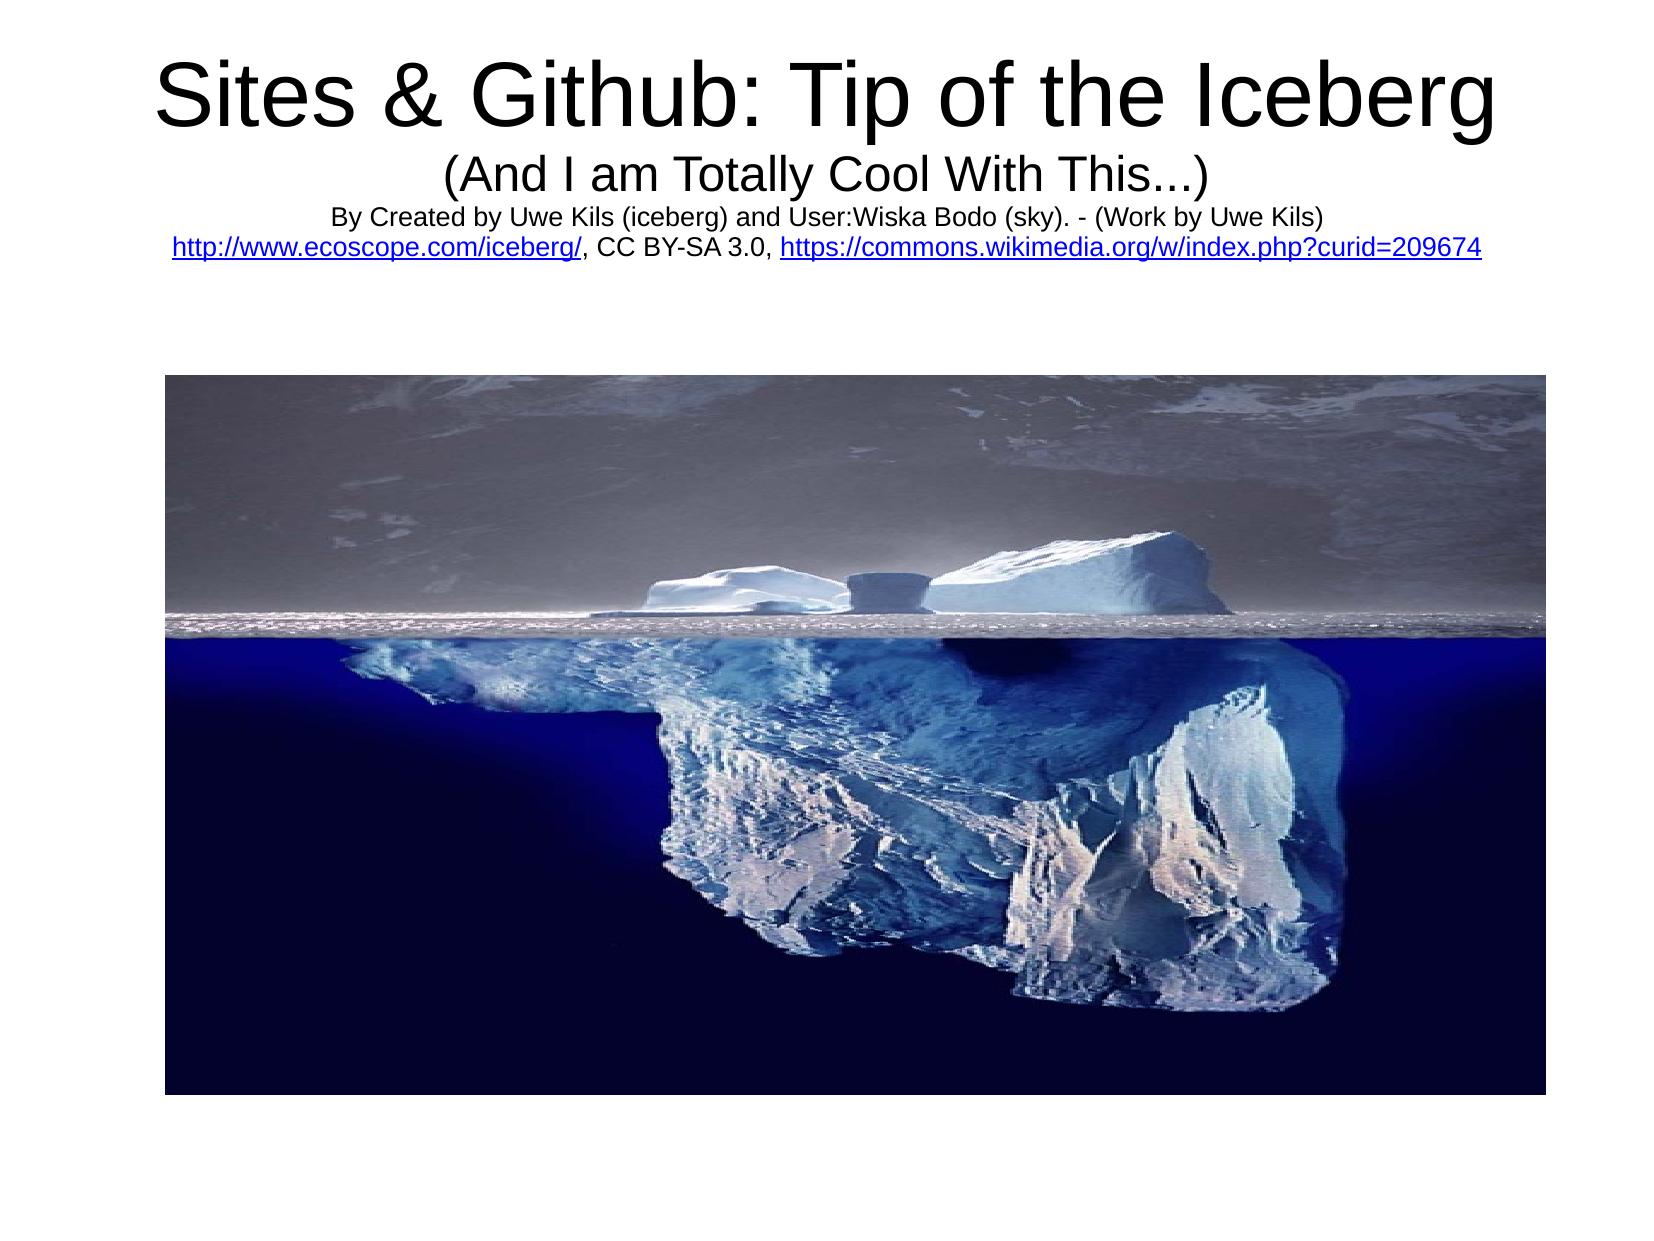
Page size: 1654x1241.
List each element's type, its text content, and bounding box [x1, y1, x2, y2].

title Sites & Github: Tip of the Iceberg (And I am Totally Cool With This...) By Created by Uwe Kils (iceberg) and User:Wiska Bodo (sky). - (Work by Uwe Kils) http://www.ecoscope.com/iceberg/, CC BY-SA 3.0, https://commons.wikimedia.org/w/index.php?curid=209674 [82, 43, 1571, 263]
picture [165, 375, 1546, 1096]
